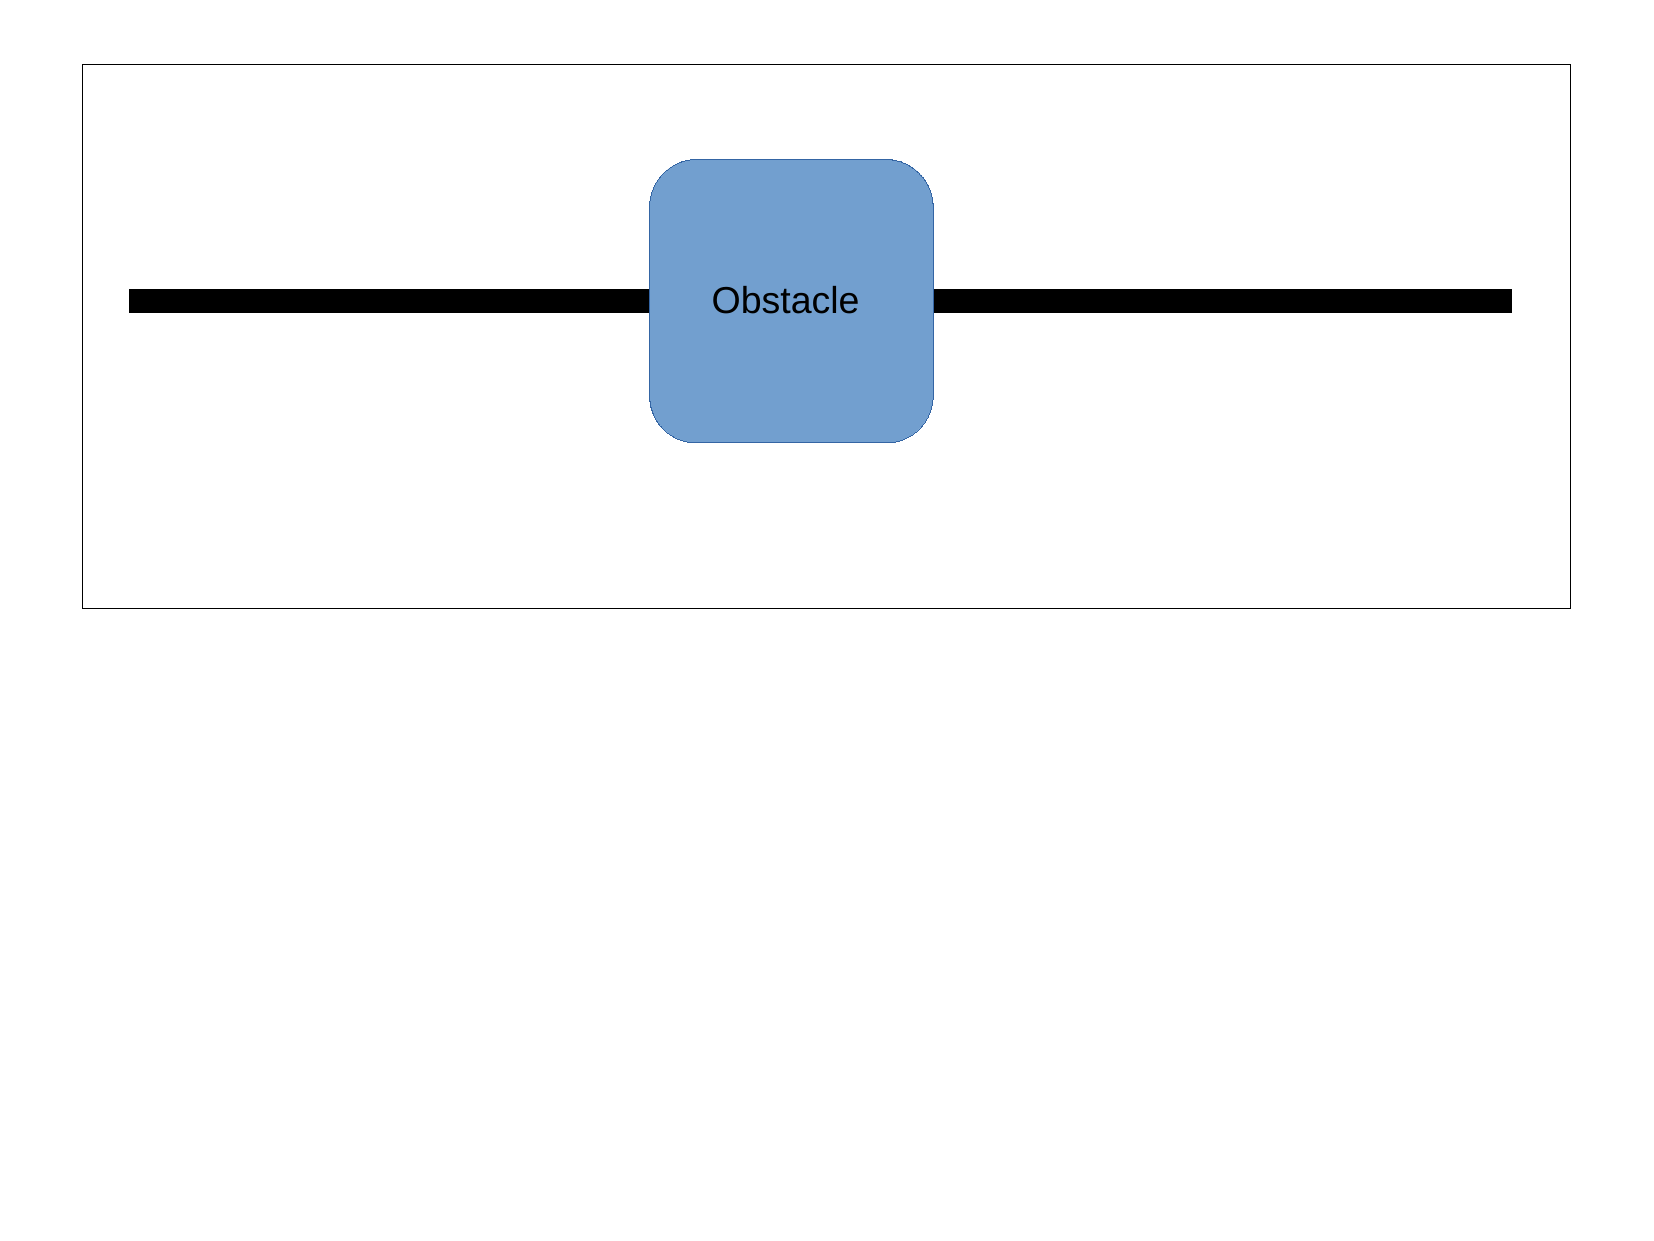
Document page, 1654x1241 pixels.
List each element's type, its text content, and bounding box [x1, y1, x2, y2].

text_box Obstacle [696, 271, 898, 329]
text_box [129, 159, 1512, 443]
